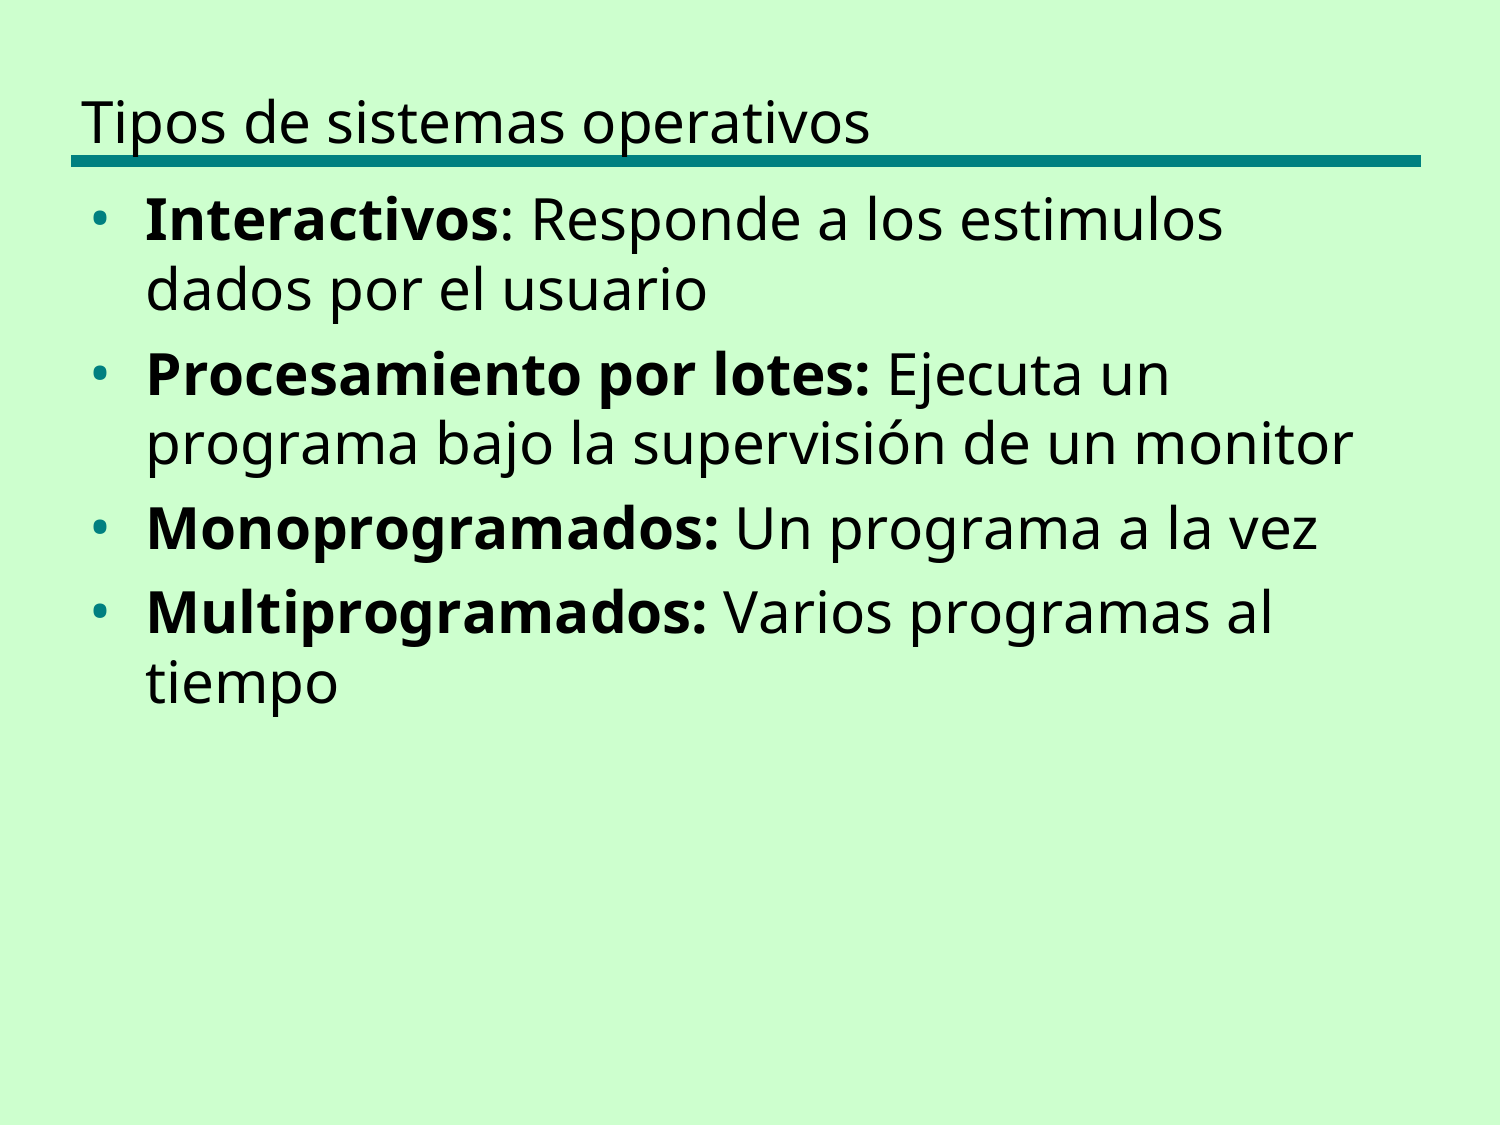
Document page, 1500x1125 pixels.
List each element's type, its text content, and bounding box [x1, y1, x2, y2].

list Interactivos: Responde a los estimulos dados por el usuario Procesamiento por lotes: Ejecuta un programa bajo la supervisión de un monitor Monoprogramados: Un programa a la vez Multiprogramados: Varios programas al tiempo [74, 174, 1417, 1101]
title Tipos de sistemas operativos [66, 24, 1413, 163]
